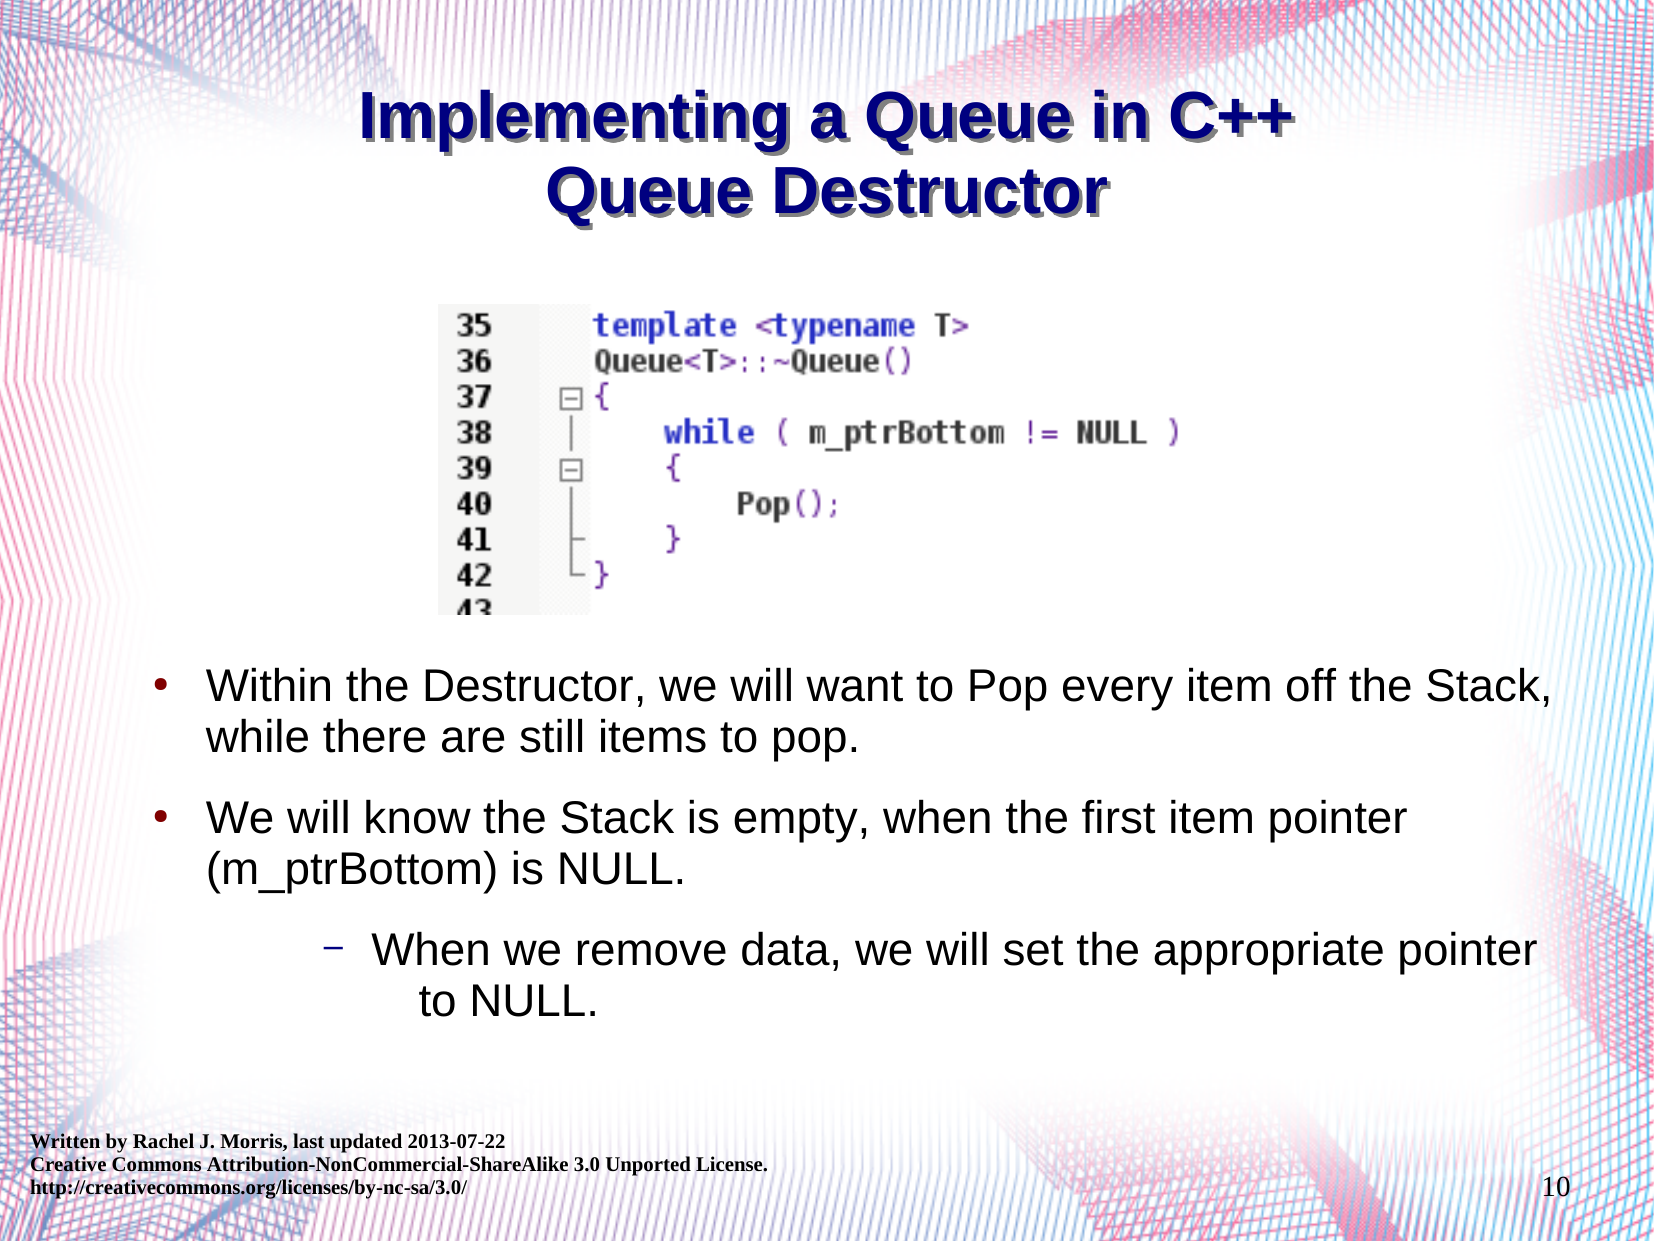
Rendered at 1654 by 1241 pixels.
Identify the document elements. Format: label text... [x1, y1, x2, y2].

title Implementing a Queue in C++ Queue Destructor [82, 49, 1571, 257]
list Within the Destructor, we will want to Pop every item off the Stack, while there are still items to pop. We will know the Stack is empty, when the first item pointer (m_ptrBottom) is NULL. When we remove data, we will set the appropriate pointer to NULL. [135, 660, 1571, 1027]
picture [0, 0, 1654, 1241]
